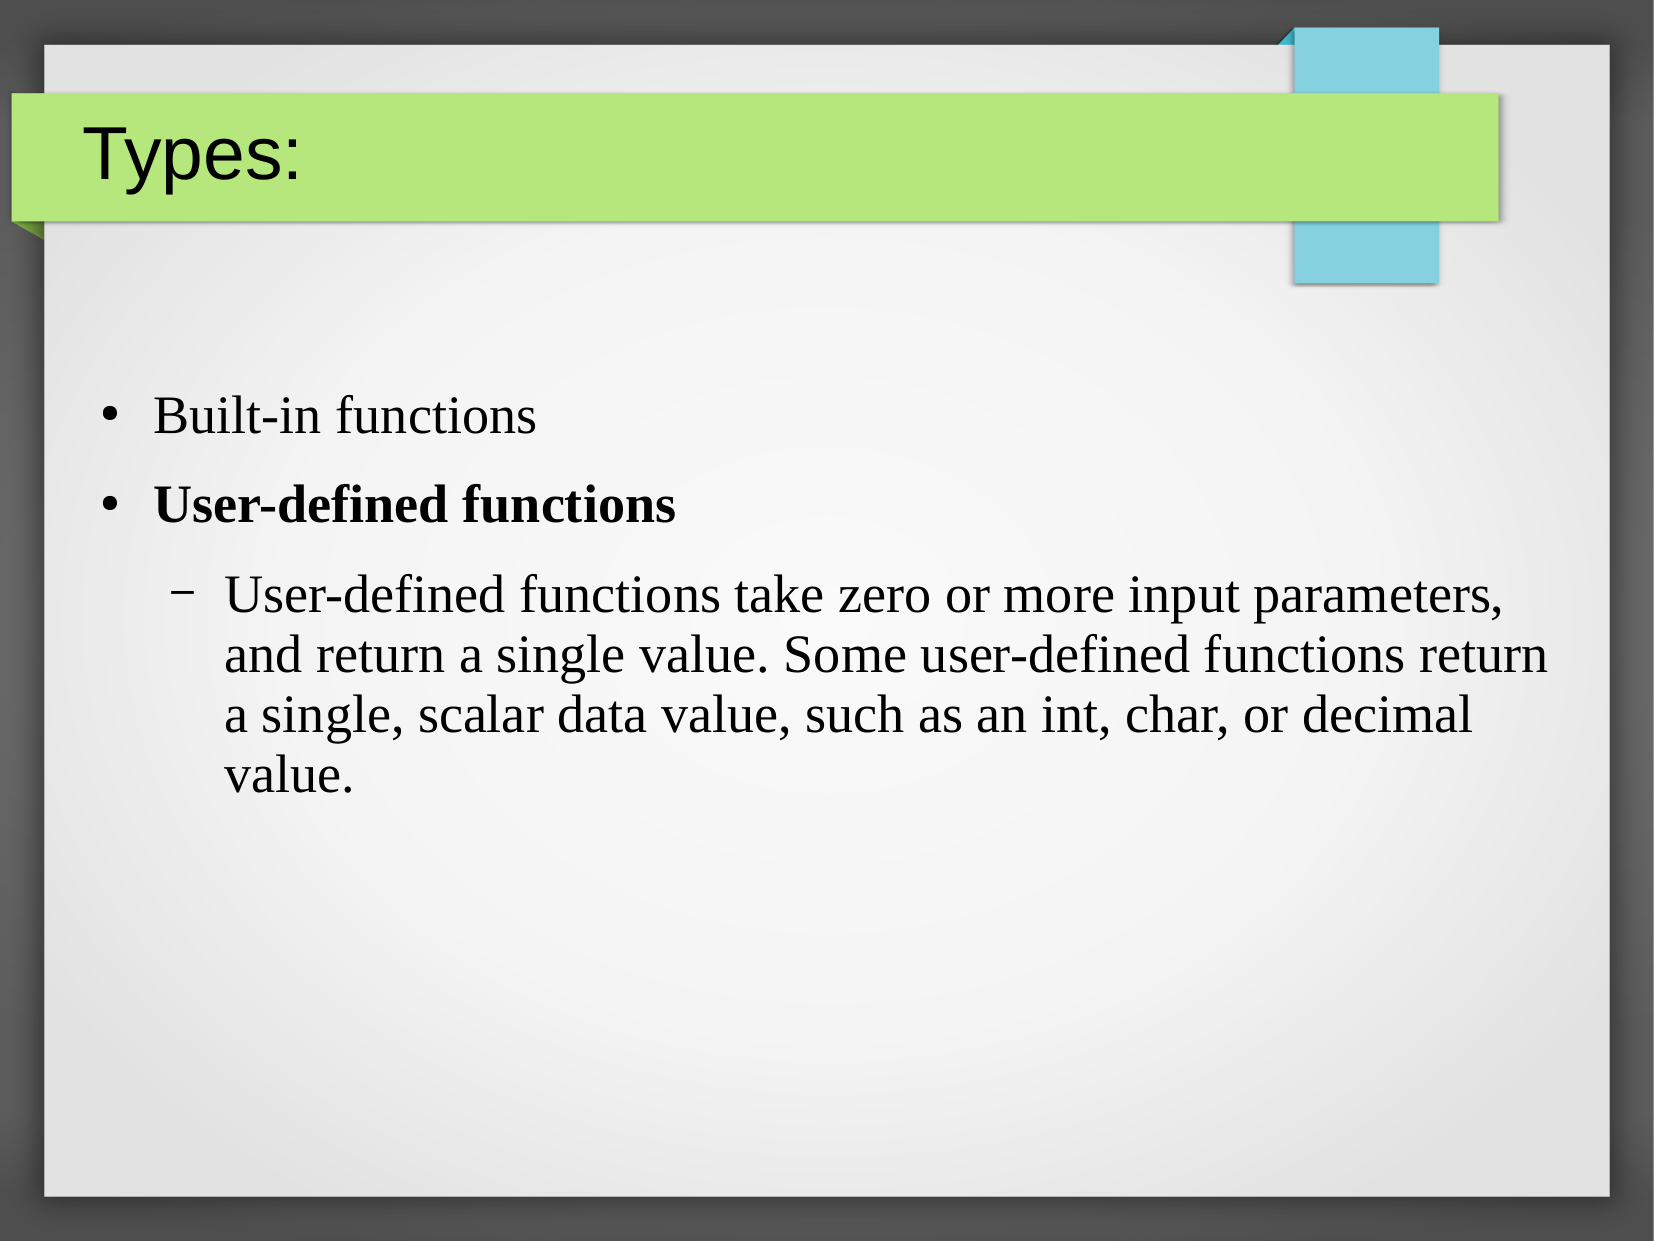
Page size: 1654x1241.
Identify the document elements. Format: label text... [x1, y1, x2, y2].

picture [0, 0, 1654, 1241]
title Types: [82, 94, 1264, 213]
list Built-in functions User-defined functions User-defined functions take zero or more input parameters, and return a single value. Some user-defined functions return a single, scalar data value, such as an int, char, or decimal value. [82, 295, 1571, 1015]
